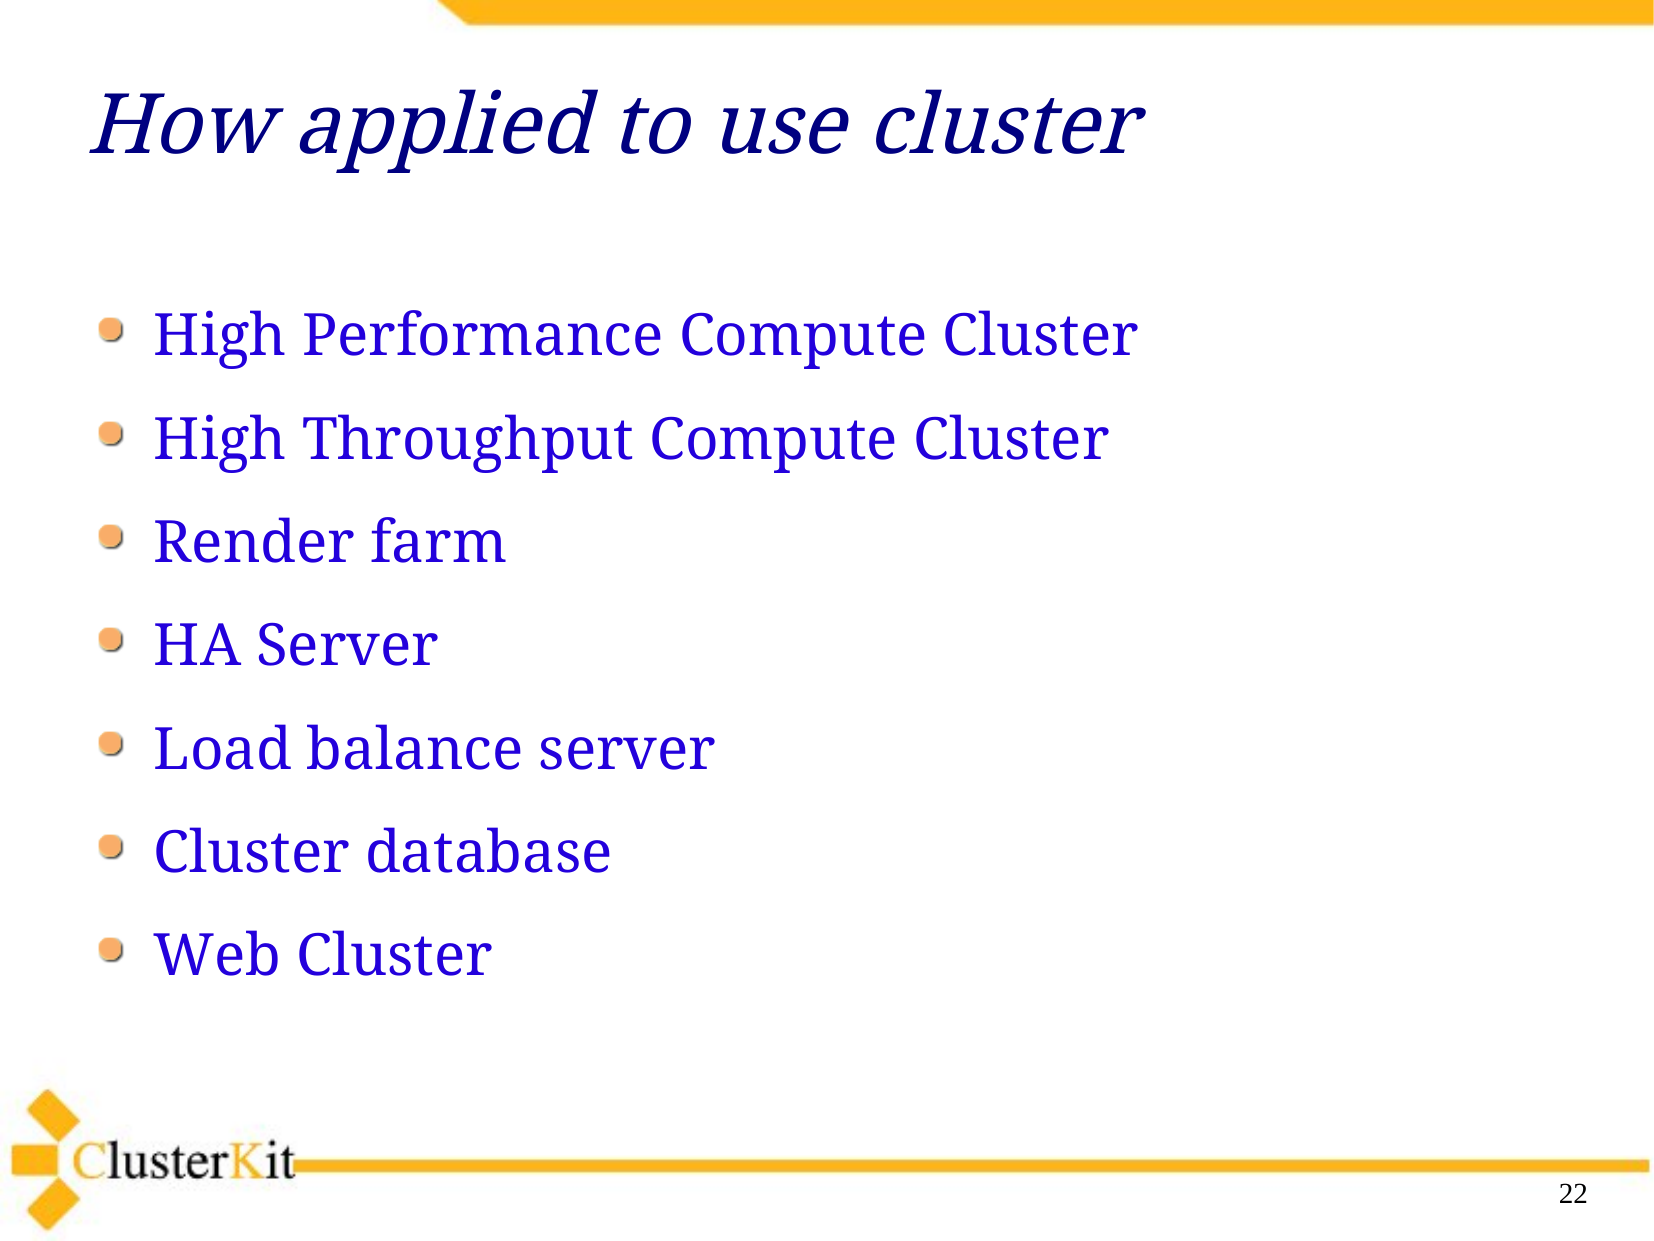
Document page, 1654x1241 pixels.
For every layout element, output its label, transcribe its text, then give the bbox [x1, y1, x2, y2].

title How applied to use cluster [71, 20, 1560, 228]
list High Performance Compute Cluster High Throughput Compute Cluster Render farm HA Server Load balance server Cluster database Web Cluster [82, 289, 1571, 1108]
picture [0, 0, 1654, 1241]
